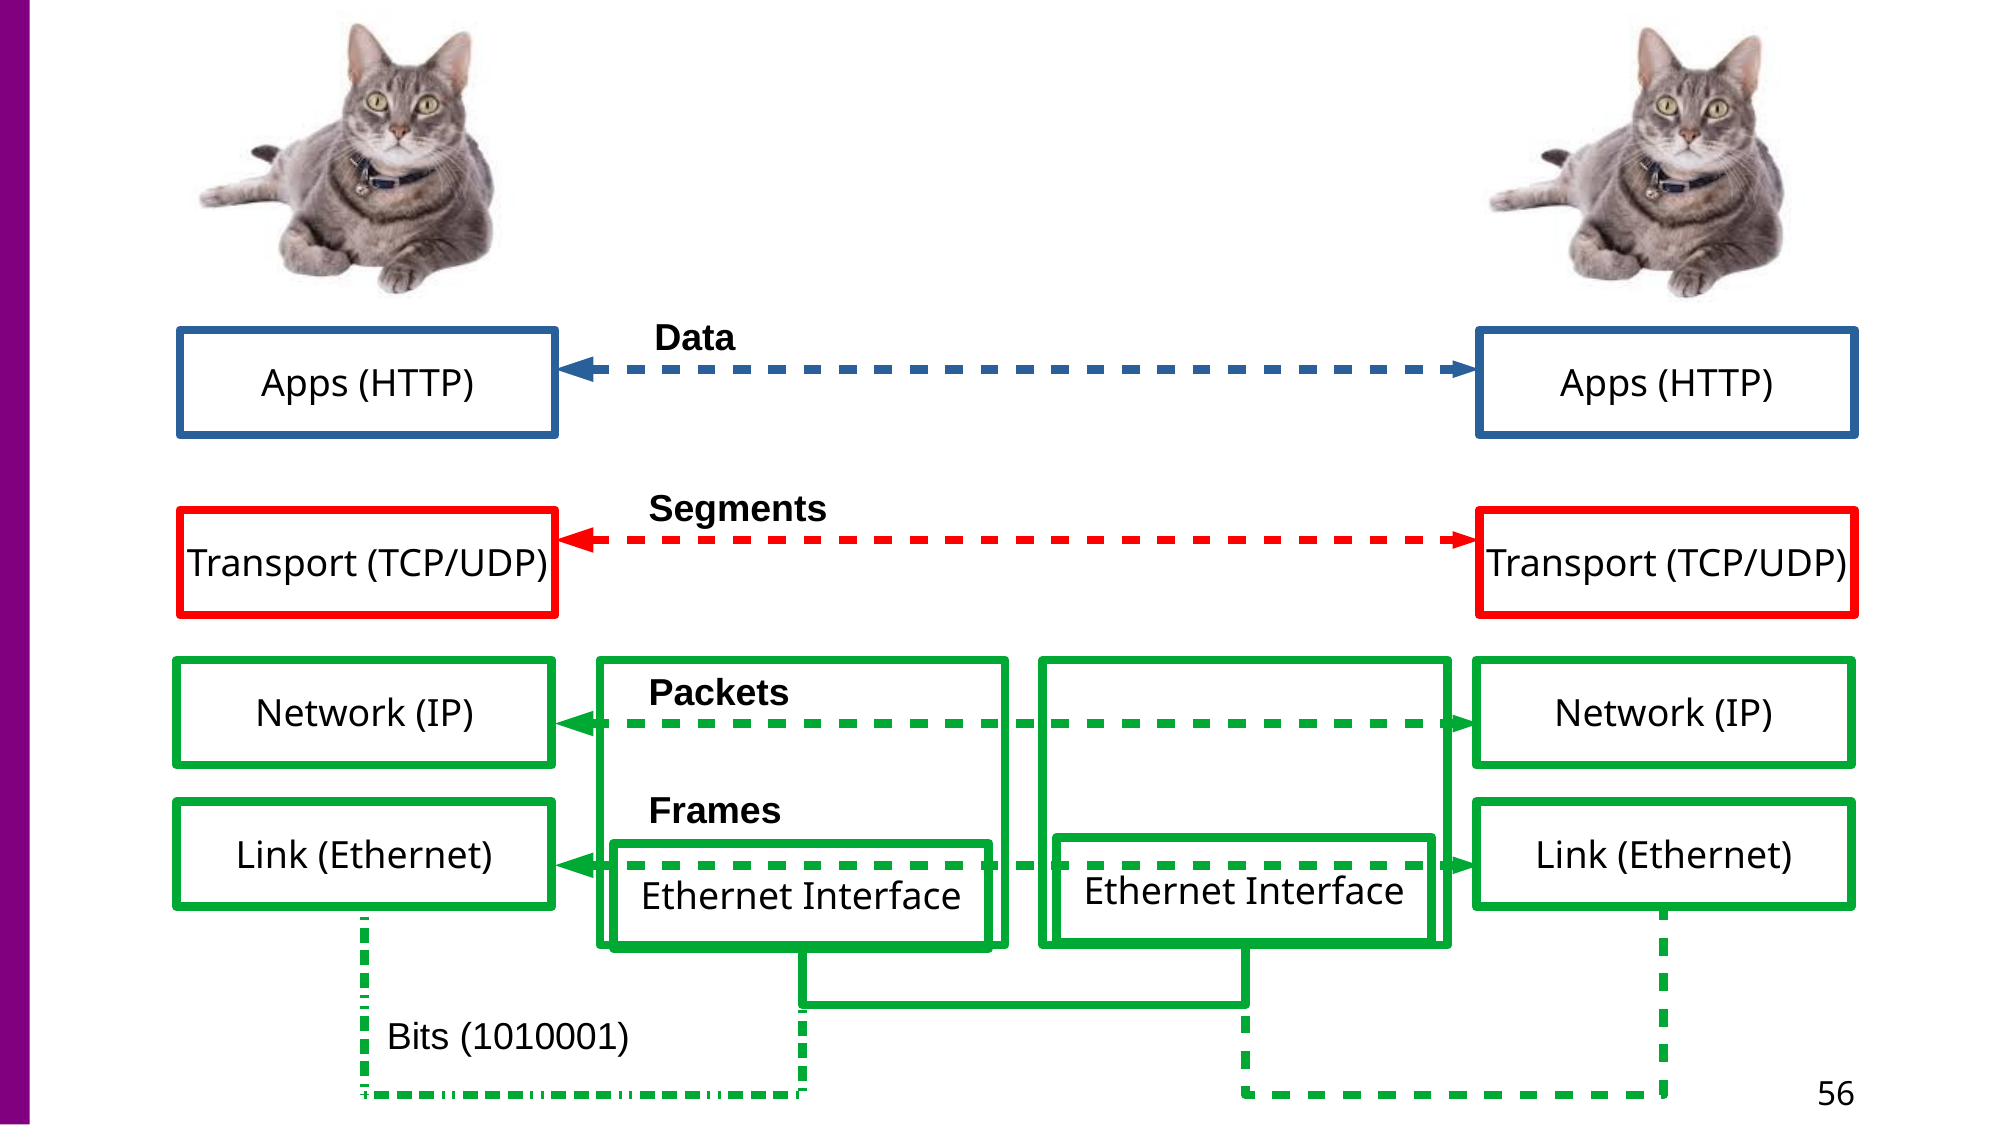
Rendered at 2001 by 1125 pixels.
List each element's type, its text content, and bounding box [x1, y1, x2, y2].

text_box Network (IP) [1476, 660, 1852, 766]
text_box Segments [633, 479, 843, 537]
text_box Apps (HTTP) [180, 329, 556, 436]
picture [165, 10, 590, 300]
text_box Data [639, 309, 751, 367]
text_box Bits (1010001) [372, 1008, 646, 1066]
text_box Apps (HTTP) [1479, 329, 1855, 436]
text_box Transport (TCP/UDP) [1479, 510, 1855, 616]
text_box Ethernet Interface [1056, 837, 1432, 941]
text_box Link (Ethernet) [1476, 801, 1852, 907]
text_box Transport (TCP/UDP) [180, 510, 556, 616]
text_box Link (Ethernet) [176, 801, 552, 907]
picture [1455, 14, 1880, 305]
text_box Packets [633, 663, 806, 721]
text_box Network (IP) [176, 660, 552, 766]
text_box Ethernet Interface [613, 843, 989, 941]
text_box Frames [633, 781, 797, 839]
